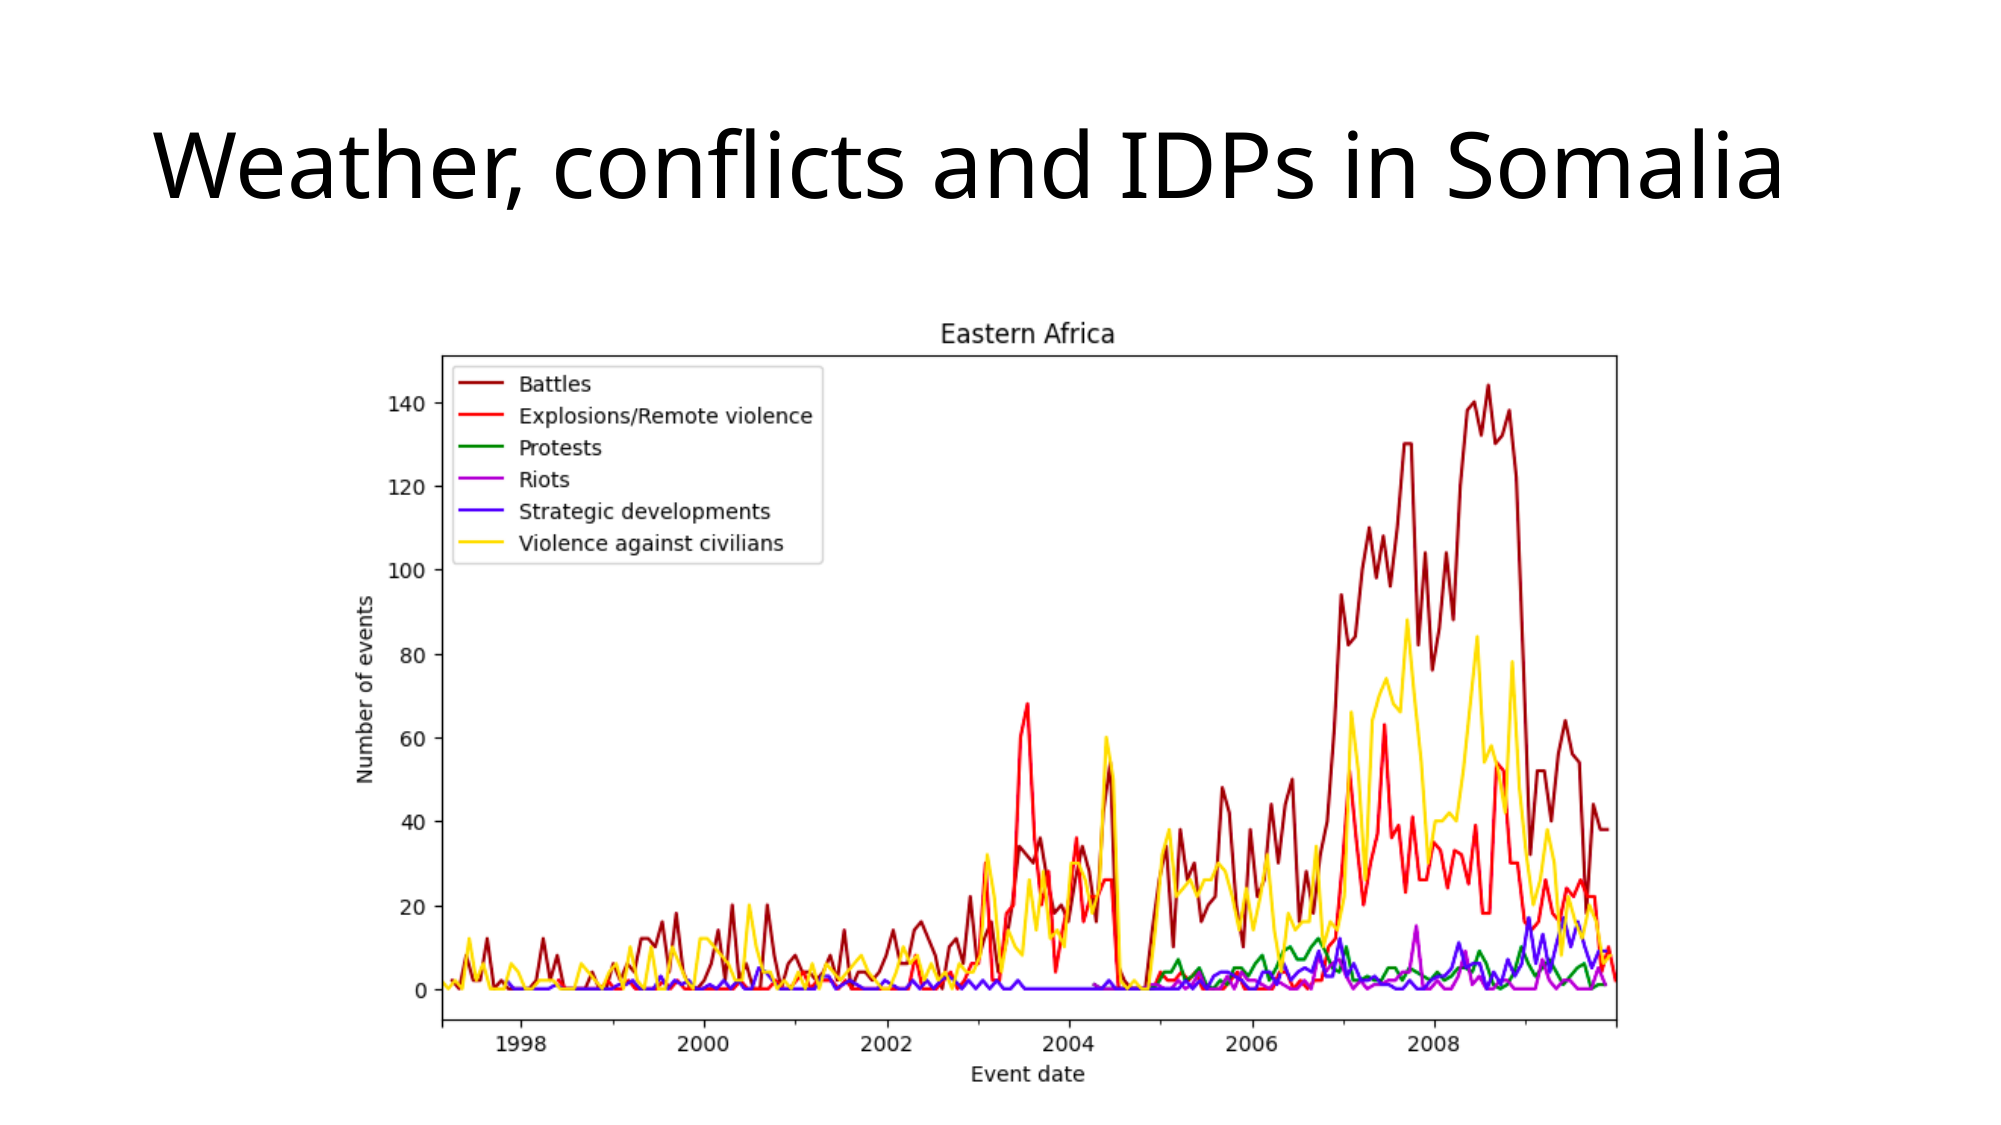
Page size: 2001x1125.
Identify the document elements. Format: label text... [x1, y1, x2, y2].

picture [342, 307, 1630, 1100]
title Weather, conflicts and IDPs in Somalia [137, 59, 1863, 278]
